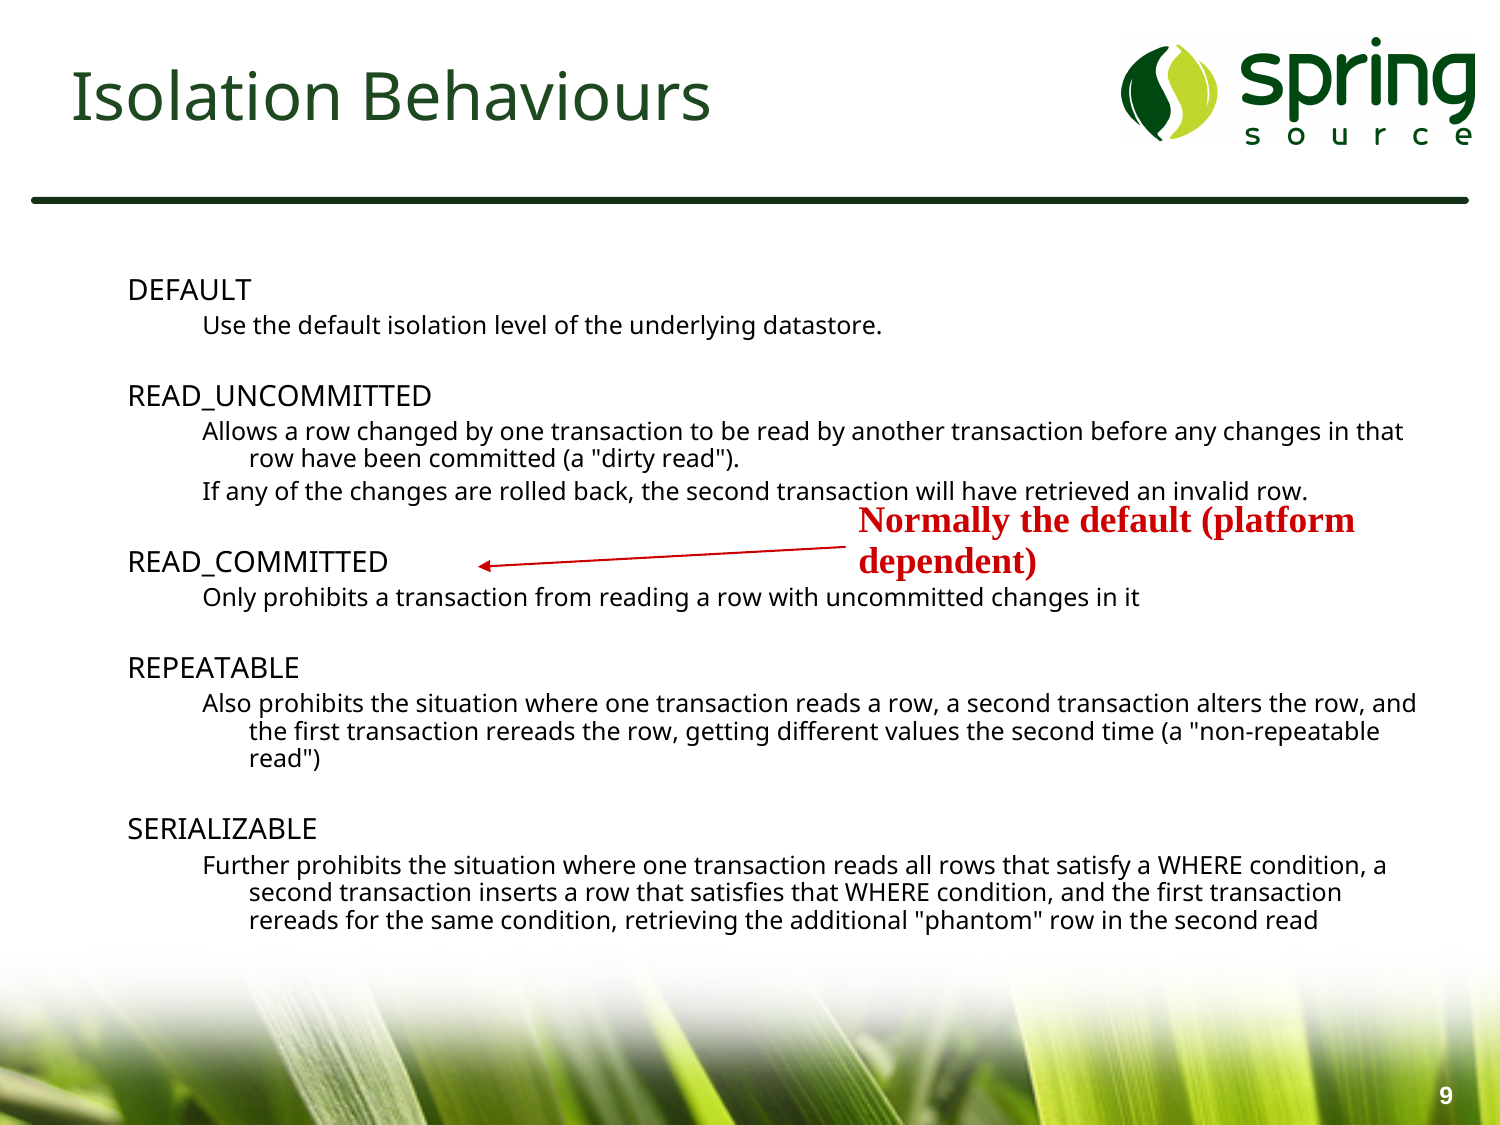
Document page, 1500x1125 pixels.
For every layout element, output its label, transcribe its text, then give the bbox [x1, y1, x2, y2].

list DEFAULT Use the default isolation level of the underlying datastore. READ_UNCOMMITTED Allows a row changed by one transaction to be read by another transaction before any changes in that row have been committed (a "dirty read"). If any of the changes are rolled back, the second transaction will have retrieved an invalid row. READ_COMMITTED Only prohibits a transaction from reading a row with uncommitted changes in it REPEATABLE Also prohibits the situation where one transaction reads a row, a second transaction alters the row, and the first transaction rereads the row, getting different values the second time (a "non-repeatable read") SERIALIZABLE Further prohibits the situation where one transaction reads all rows that satisfy a WHERE condition, a second transaction inserts a row that satisfies that WHERE condition, and the first transaction rereads for the same condition, retrieving the additional "phantom" row in the second read [112, 267, 1436, 978]
picture [1121, 37, 1475, 145]
picture [0, 944, 1500, 1125]
title Isolation Behaviours [56, 13, 1089, 176]
text_box Normally the default (platform dependent) [843, 490, 1478, 590]
